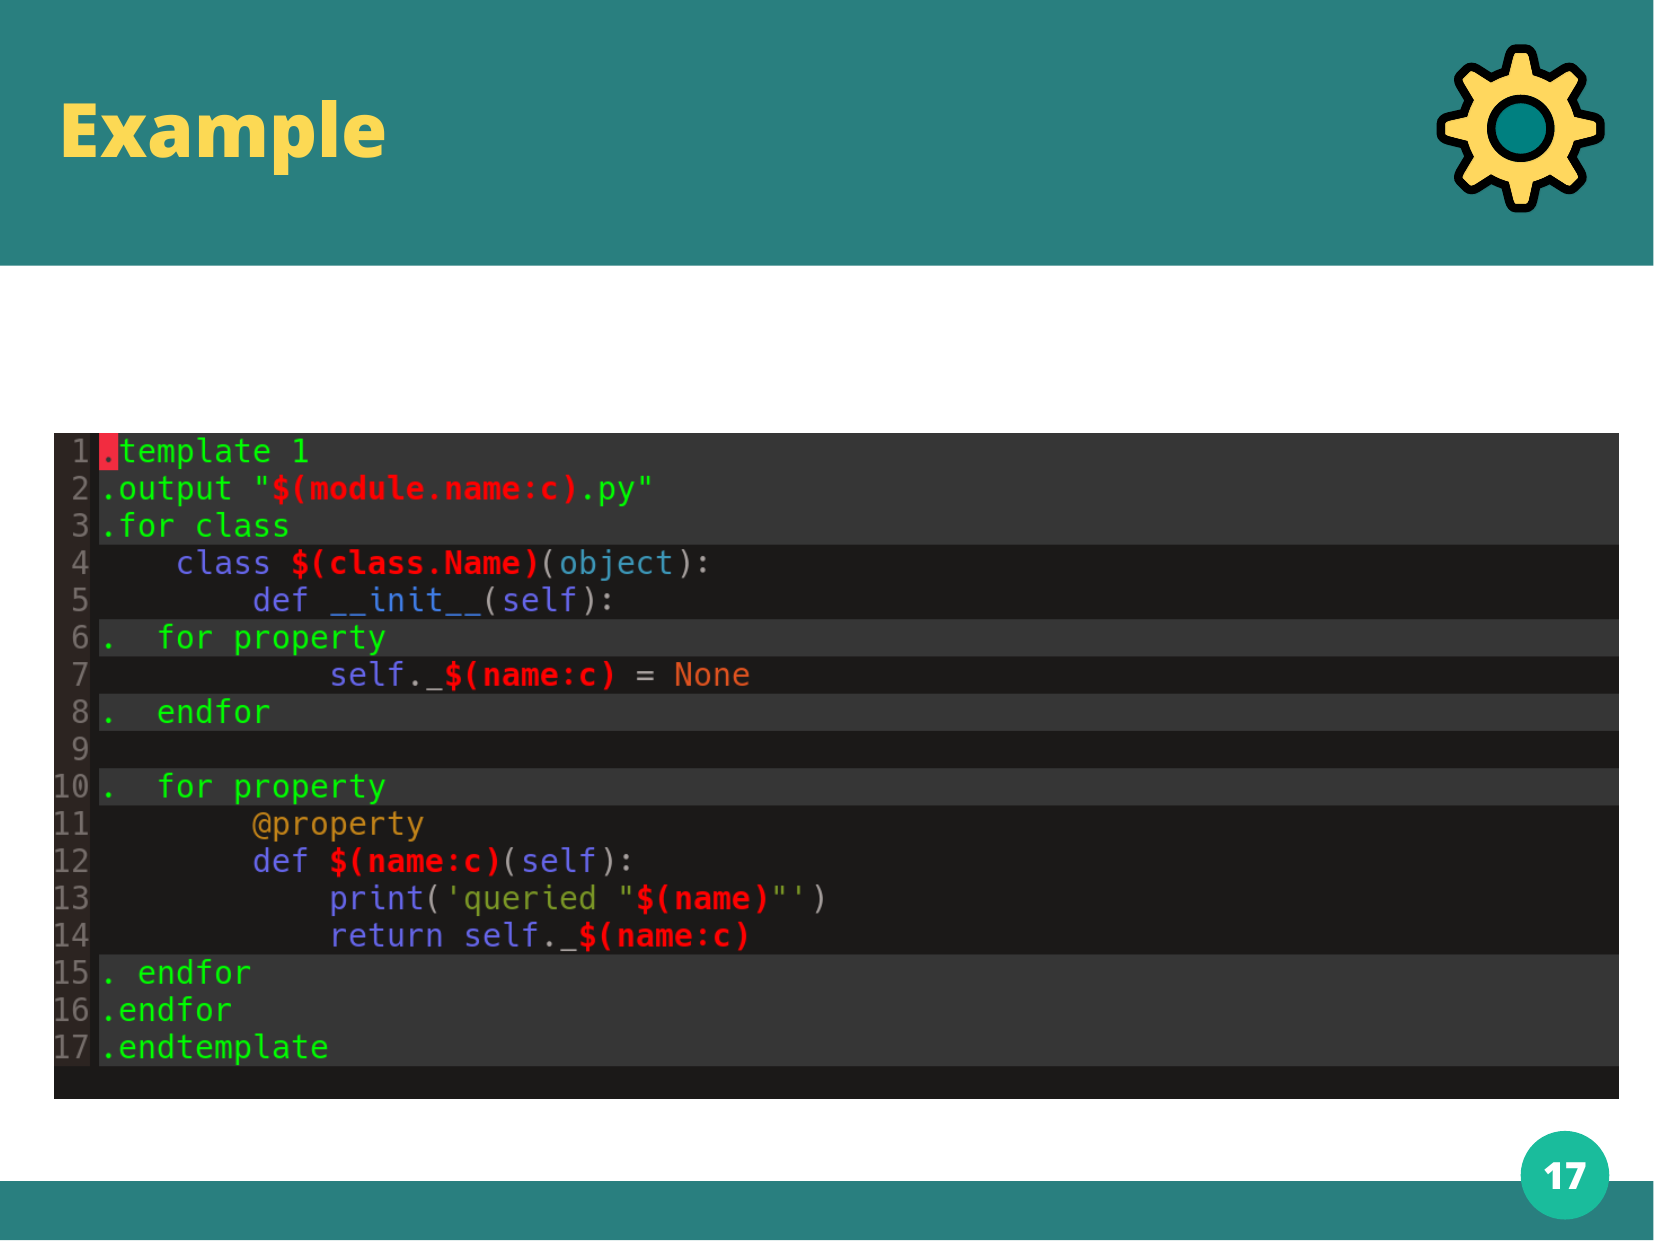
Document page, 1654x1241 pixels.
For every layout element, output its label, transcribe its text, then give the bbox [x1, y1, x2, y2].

title Example [59, 49, 1595, 207]
picture [54, 433, 1619, 1099]
